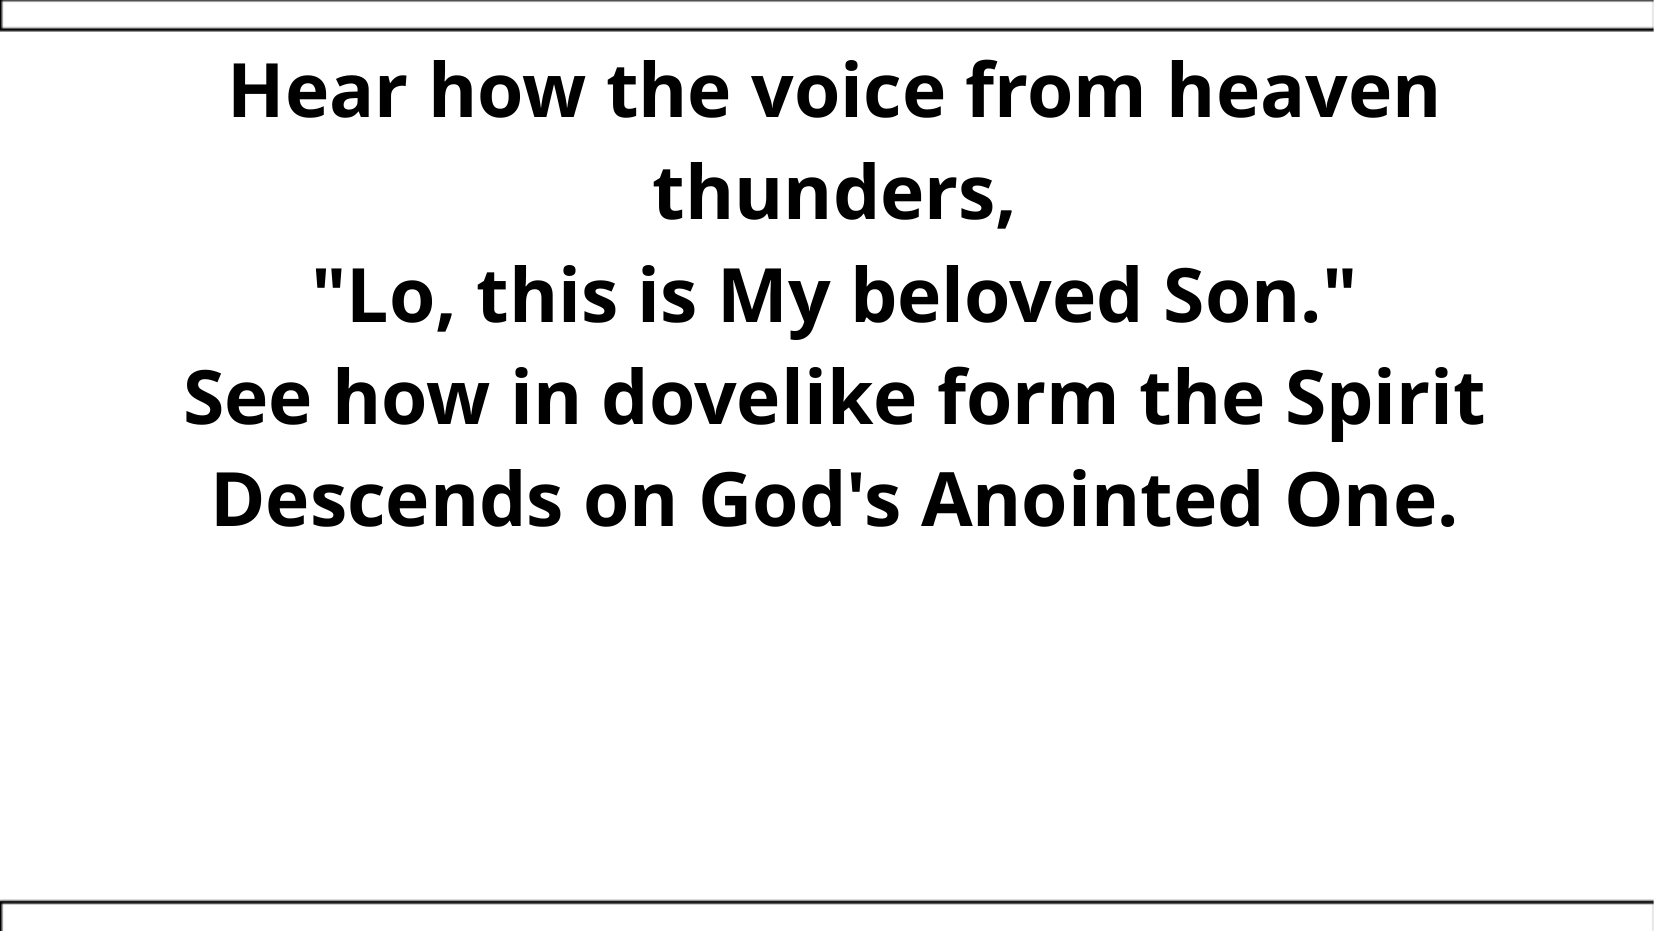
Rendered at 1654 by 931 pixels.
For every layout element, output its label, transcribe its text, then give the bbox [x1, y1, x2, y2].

text_box Hear how the voice from heaven thunders, "Lo, this is My beloved Son." See how in dovelike form the Spirit Descends on God's Anointed One. [62, 30, 1608, 544]
picture [0, 0, 1654, 931]
